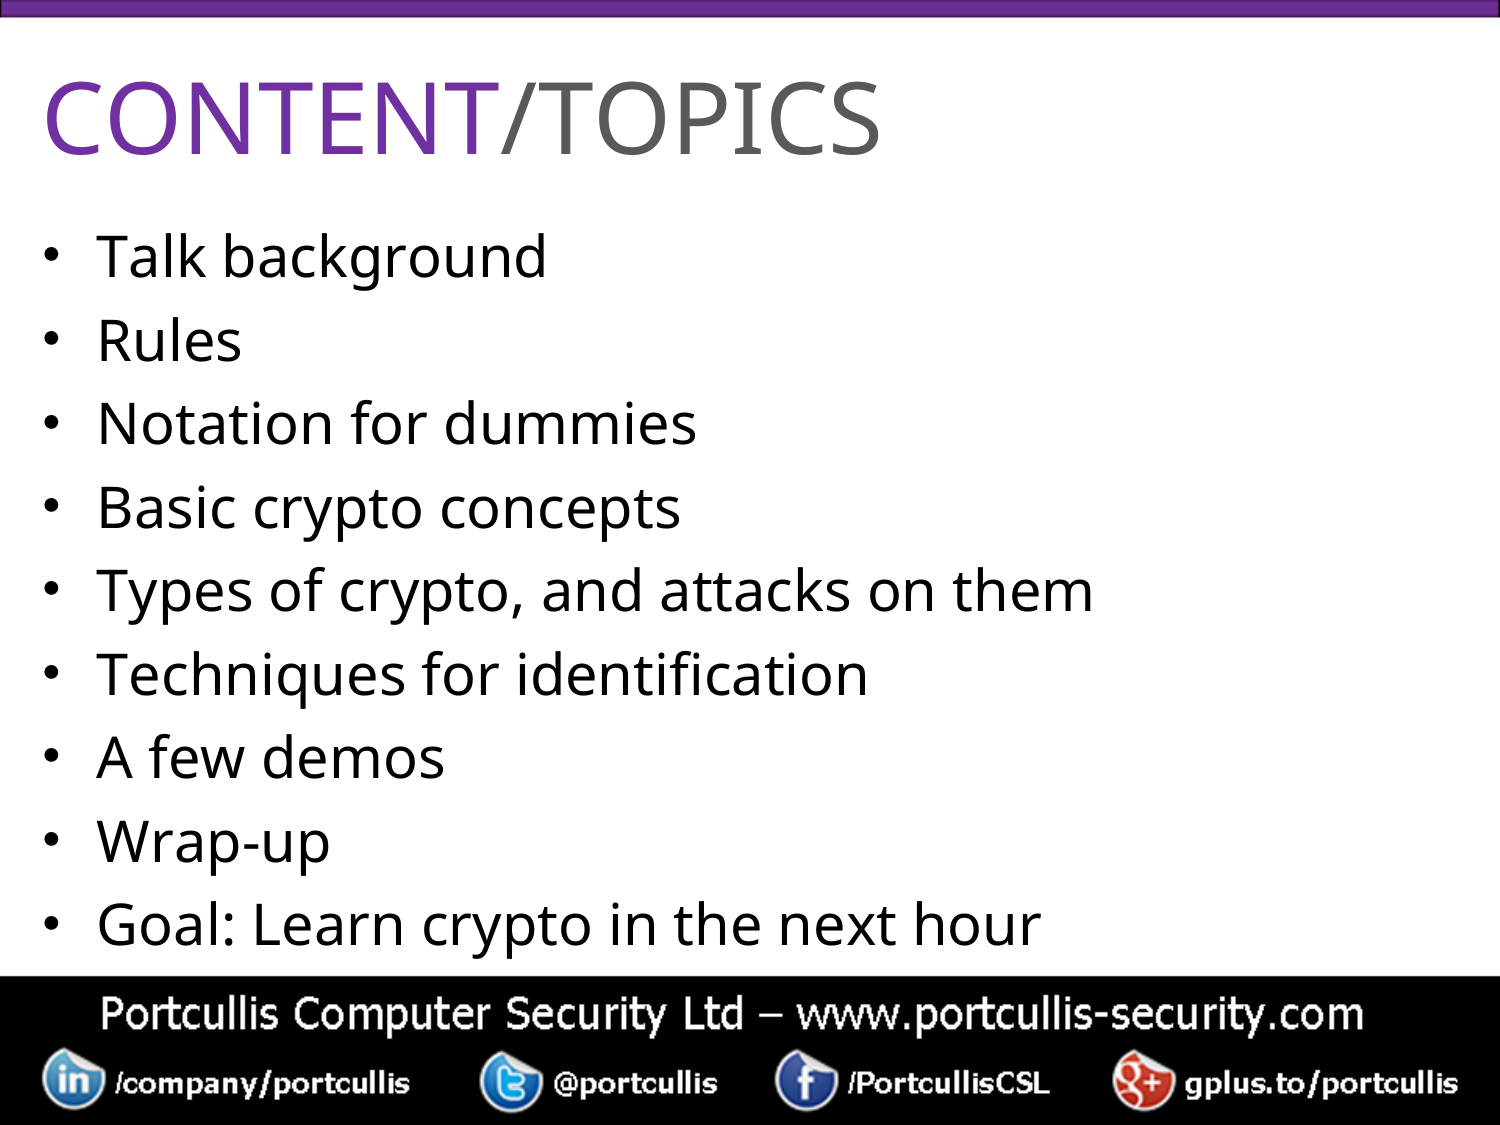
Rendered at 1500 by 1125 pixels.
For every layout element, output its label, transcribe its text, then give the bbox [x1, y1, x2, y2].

picture [0, 0, 1500, 1125]
title CONTENT/TOPICS [41, 42, 1434, 202]
list Talk background Rules Notation for dummies Basic crypto concepts Types of crypto, and attacks on them Techniques for identification A few demos Wrap-up Goal: Learn crypto in the next hour [41, 219, 1428, 965]
